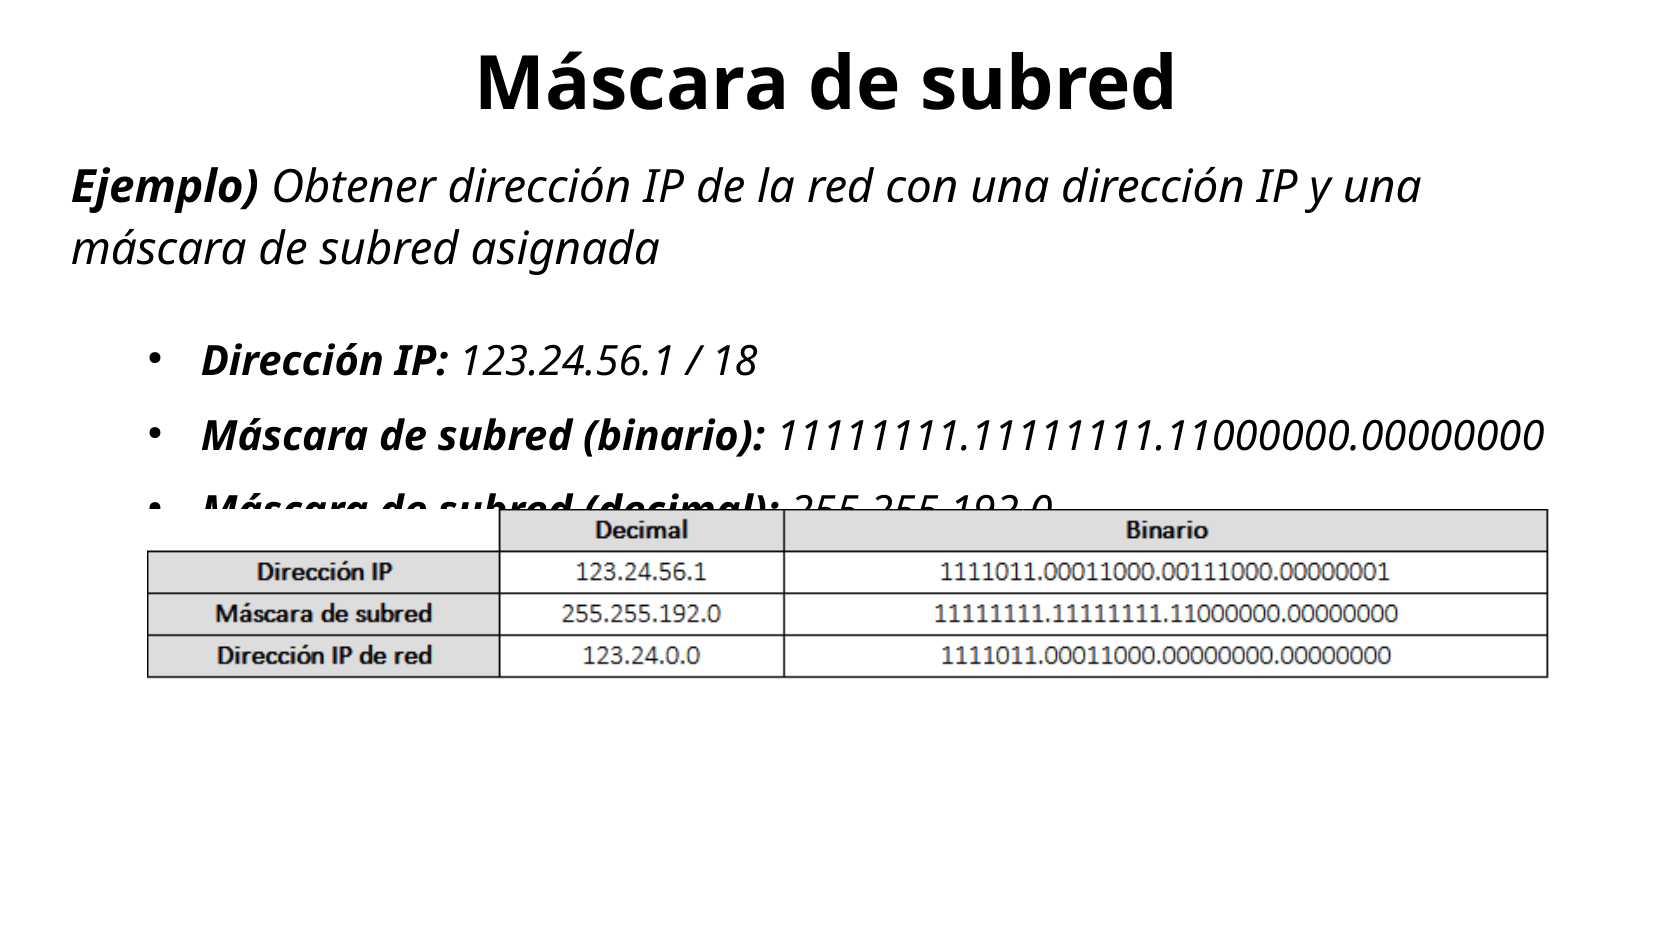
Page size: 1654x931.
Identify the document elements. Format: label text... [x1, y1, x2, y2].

list Ejemplo) Obtener dirección IP de la red con una dirección IP y una máscara de subred asignada Dirección IP: 123.24.56.1 / 18 Máscara de subred (binario): 11111111.11111111.11000000.00000000 Máscara de subred (decimal): 255.255.192.0 [70, 153, 1583, 833]
title Máscara de subred [82, 25, 1571, 136]
picture [147, 509, 1552, 680]
